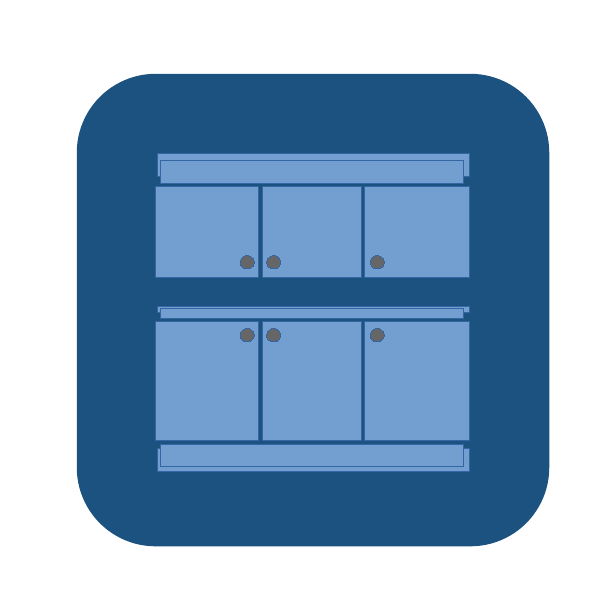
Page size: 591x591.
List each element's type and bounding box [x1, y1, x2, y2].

text_box [76, 73, 550, 547]
